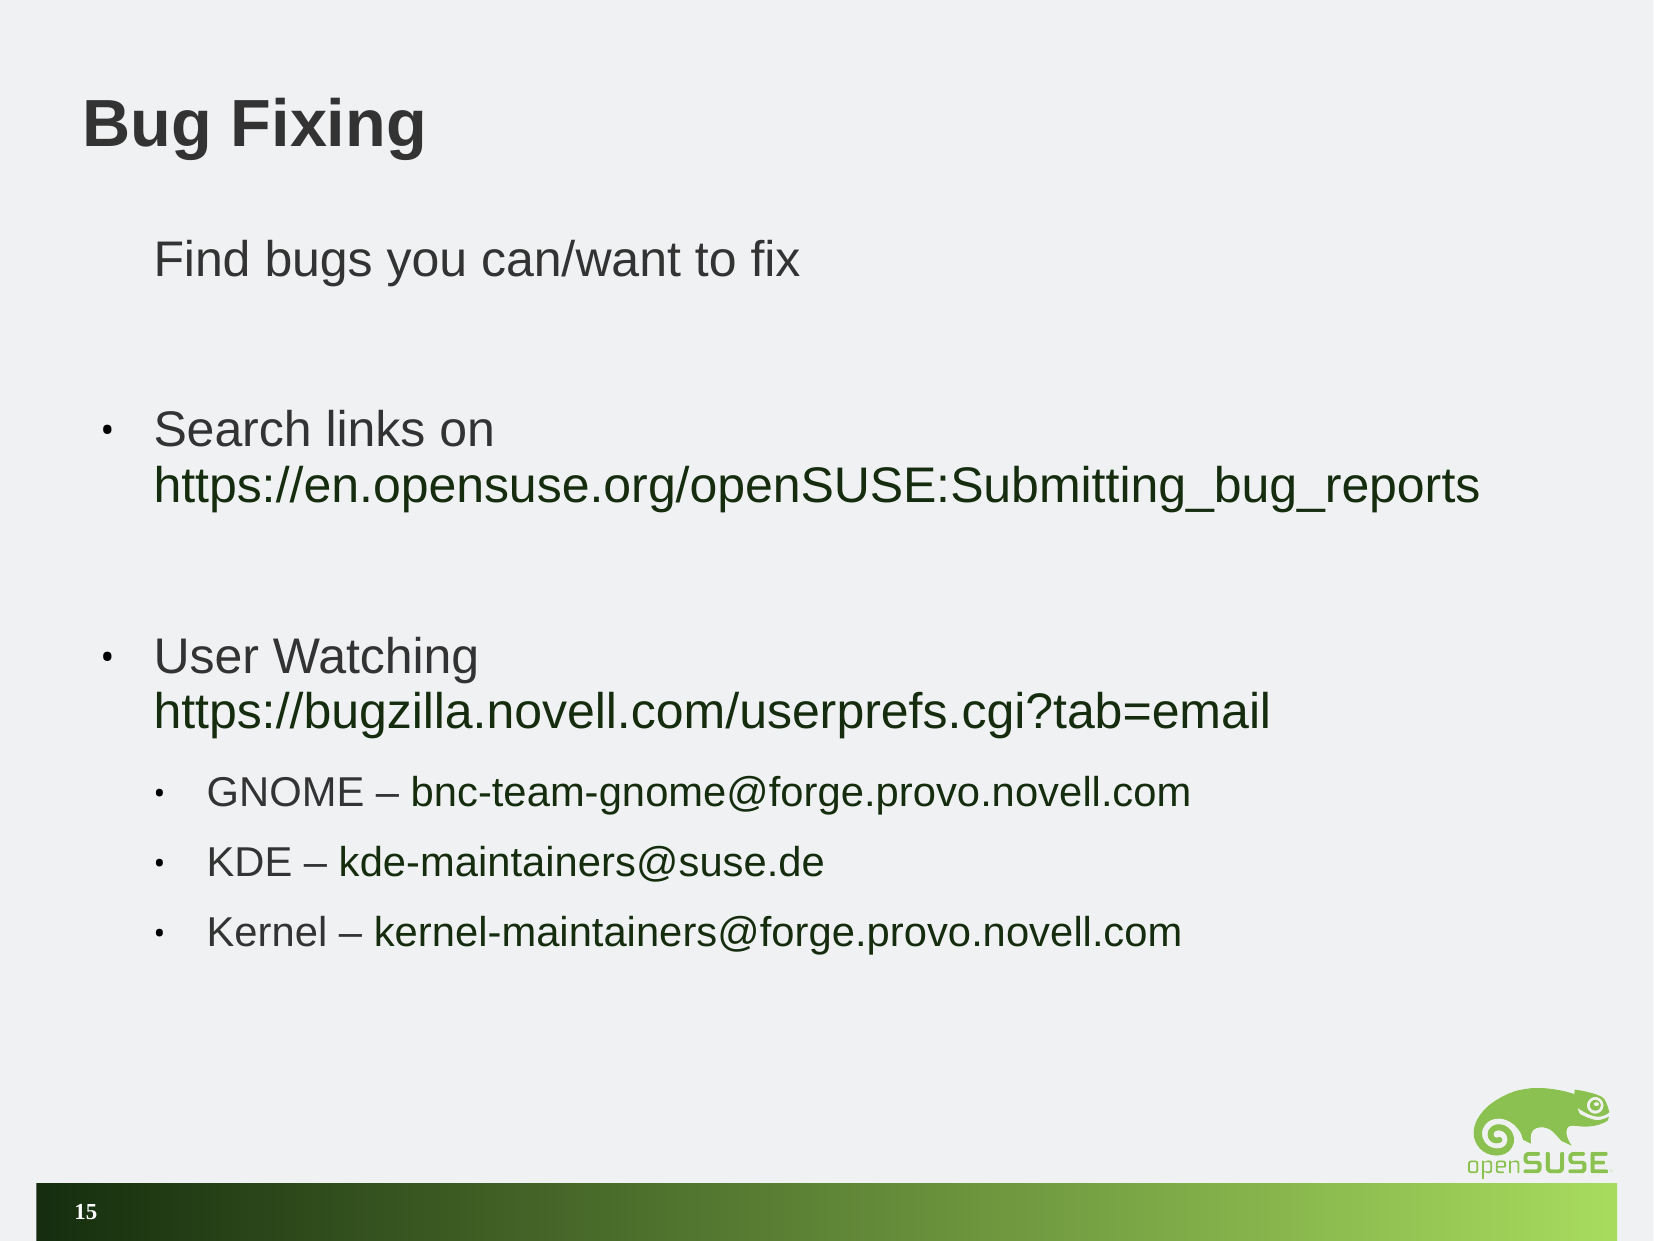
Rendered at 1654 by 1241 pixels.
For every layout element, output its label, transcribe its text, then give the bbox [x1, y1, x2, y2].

list Find bugs you can/want to fix Search links on https://en.opensuse.org/openSUSE:Submitting_bug_reports User Watching https://bugzilla.novell.com/userprefs.cgi?tab=email GNOME – bnc-team-gnome@forge.provo.novell.com KDE – kde-maintainers@suse.de Kernel – kernel-maintainers@forge.provo.novell.com [82, 231, 1571, 1096]
title Bug Fixing [82, 49, 1571, 198]
picture [0, 0, 1654, 1241]
